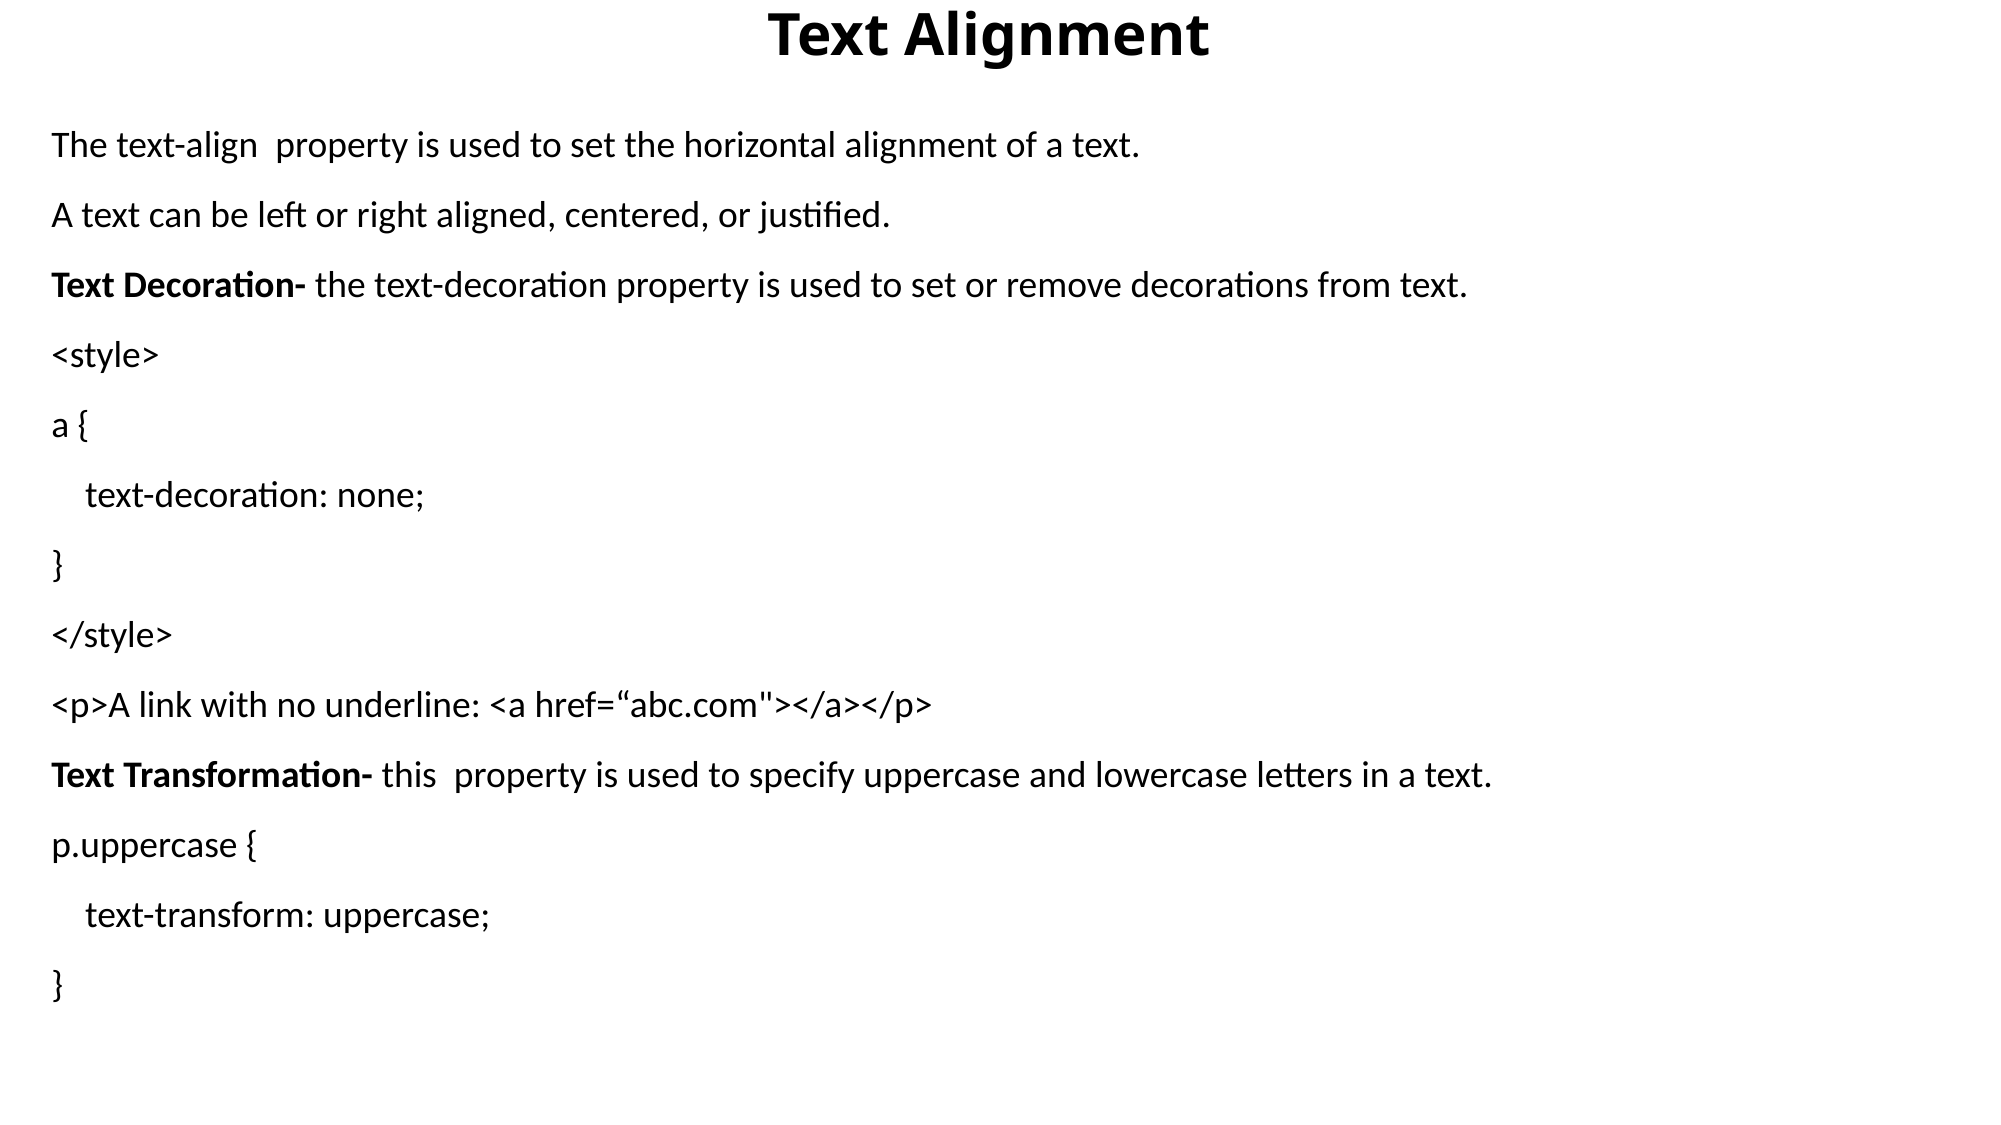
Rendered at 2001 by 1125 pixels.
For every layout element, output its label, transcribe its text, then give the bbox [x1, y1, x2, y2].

title Text Alignment [295, 0, 2000, 95]
list The text-align property is used to set the horizontal alignment of a text. A text can be left or right aligned, centered, or justified. Text Decoration- the text-decoration property is used to set or remove decorations from text. <style> a { text-decoration: none; } </style> <p>A link with no underline: <a href=“abc.com"></a></p> Text Transformation- this property is used to specify uppercase and lowercase letters in a text. p.uppercase { text-transform: uppercase; } [36, 117, 1970, 1098]
